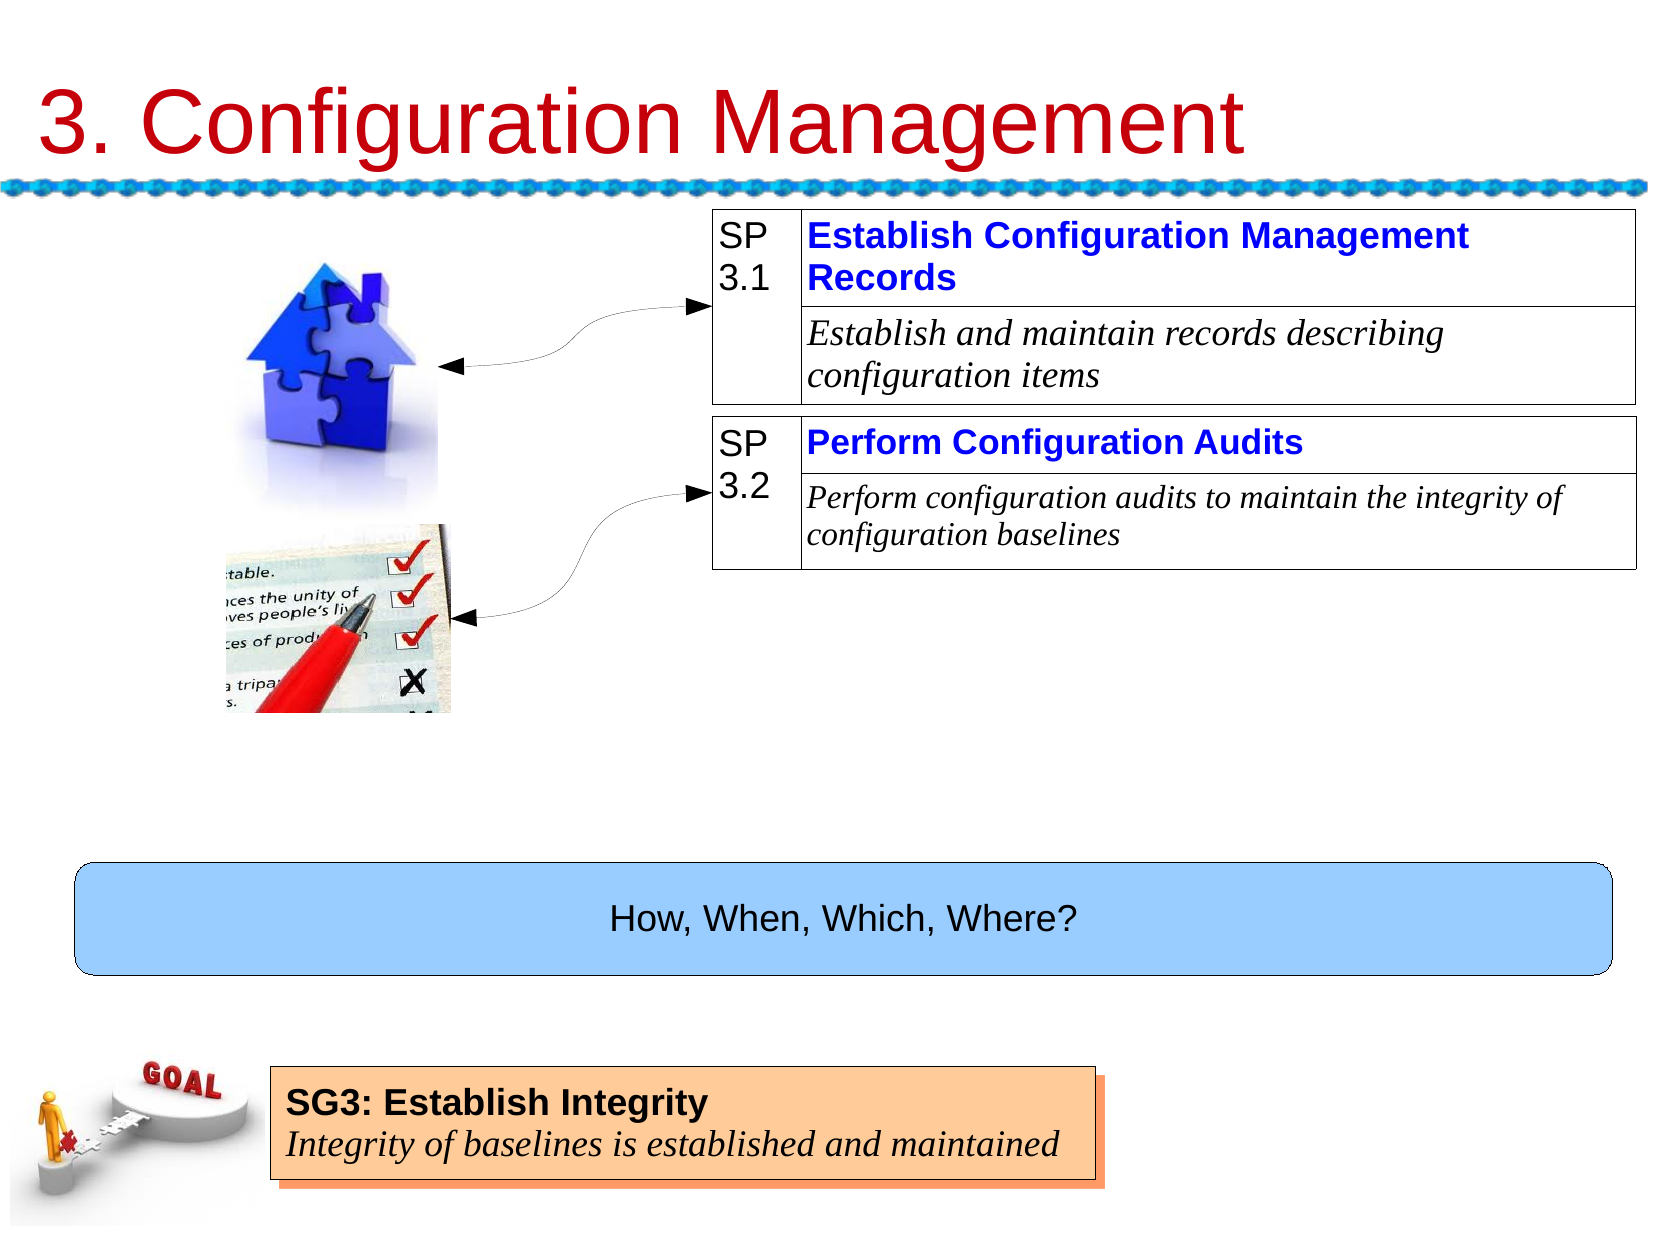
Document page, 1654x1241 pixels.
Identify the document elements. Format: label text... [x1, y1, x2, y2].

table_header SP 3.2 [713, 417, 801, 569]
picture [0, 178, 37, 199]
text_box SG3: Establish Integrity Integrity of baselines is established and maintained [270, 1066, 1096, 1180]
table_cell Establish and maintain records describing configuration items [802, 307, 1635, 404]
picture [225, 208, 451, 713]
table_cell Perform configuration audits to maintain the integrity of configuration baselines [802, 474, 1636, 569]
table_header Establish Configuration Management Records [802, 210, 1635, 306]
text_box How, When, Which, Where? [74, 862, 1613, 976]
picture [10, 1035, 265, 1226]
table_header Perform Configuration Audits [802, 417, 1636, 473]
title 3. Configuration Management [37, 37, 1651, 208]
table_header SP 3.1 [713, 210, 801, 404]
